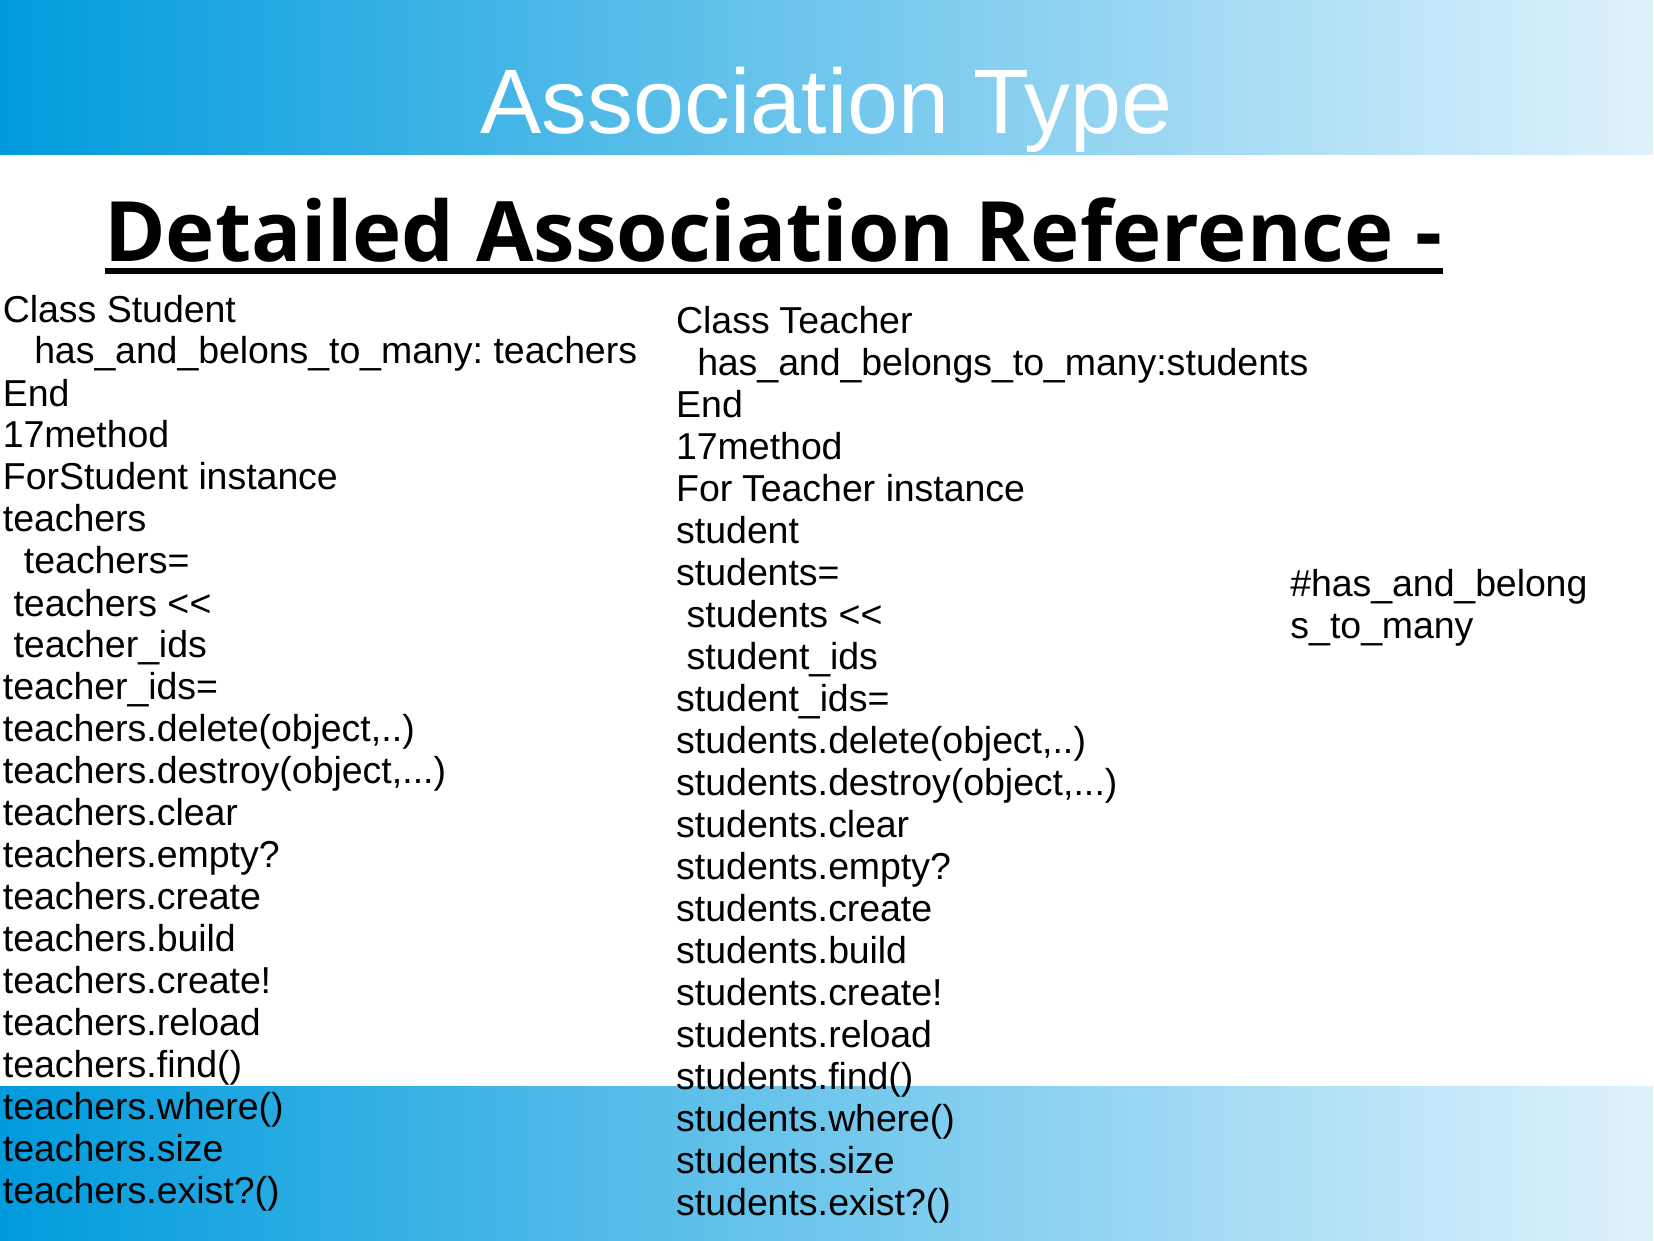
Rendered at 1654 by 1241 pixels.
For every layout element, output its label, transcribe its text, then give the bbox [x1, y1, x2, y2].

text_box Class Teacher has_and_belongs_to_many:students End 17method For Teacher instance student students= students << student_ids student_ids= students.delete(object,..) students.destroy(object,...) students.clear students.empty? students.create students.build students.create! students.reload students.find() students.where() students.size students.exist?() [661, 292, 1430, 1241]
text_box #has_and_belongs_to_many [1275, 555, 1619, 654]
text_box Detailed Association Reference - [89, 165, 1453, 512]
text_box Class Student has_and_belons_to_many: teachers End 17method ForStudent instance teachers teachers= teachers << teacher_ids teacher_ids= teachers.delete(object,..) teachers.destroy(object,...) teachers.clear teachers.empty? teachers.create teachers.build teachers.create! teachers.reload teachers.find() teachers.where() teachers.size teachers.exist?() [0, 280, 1406, 1241]
title Association Type [82, 49, 1571, 155]
